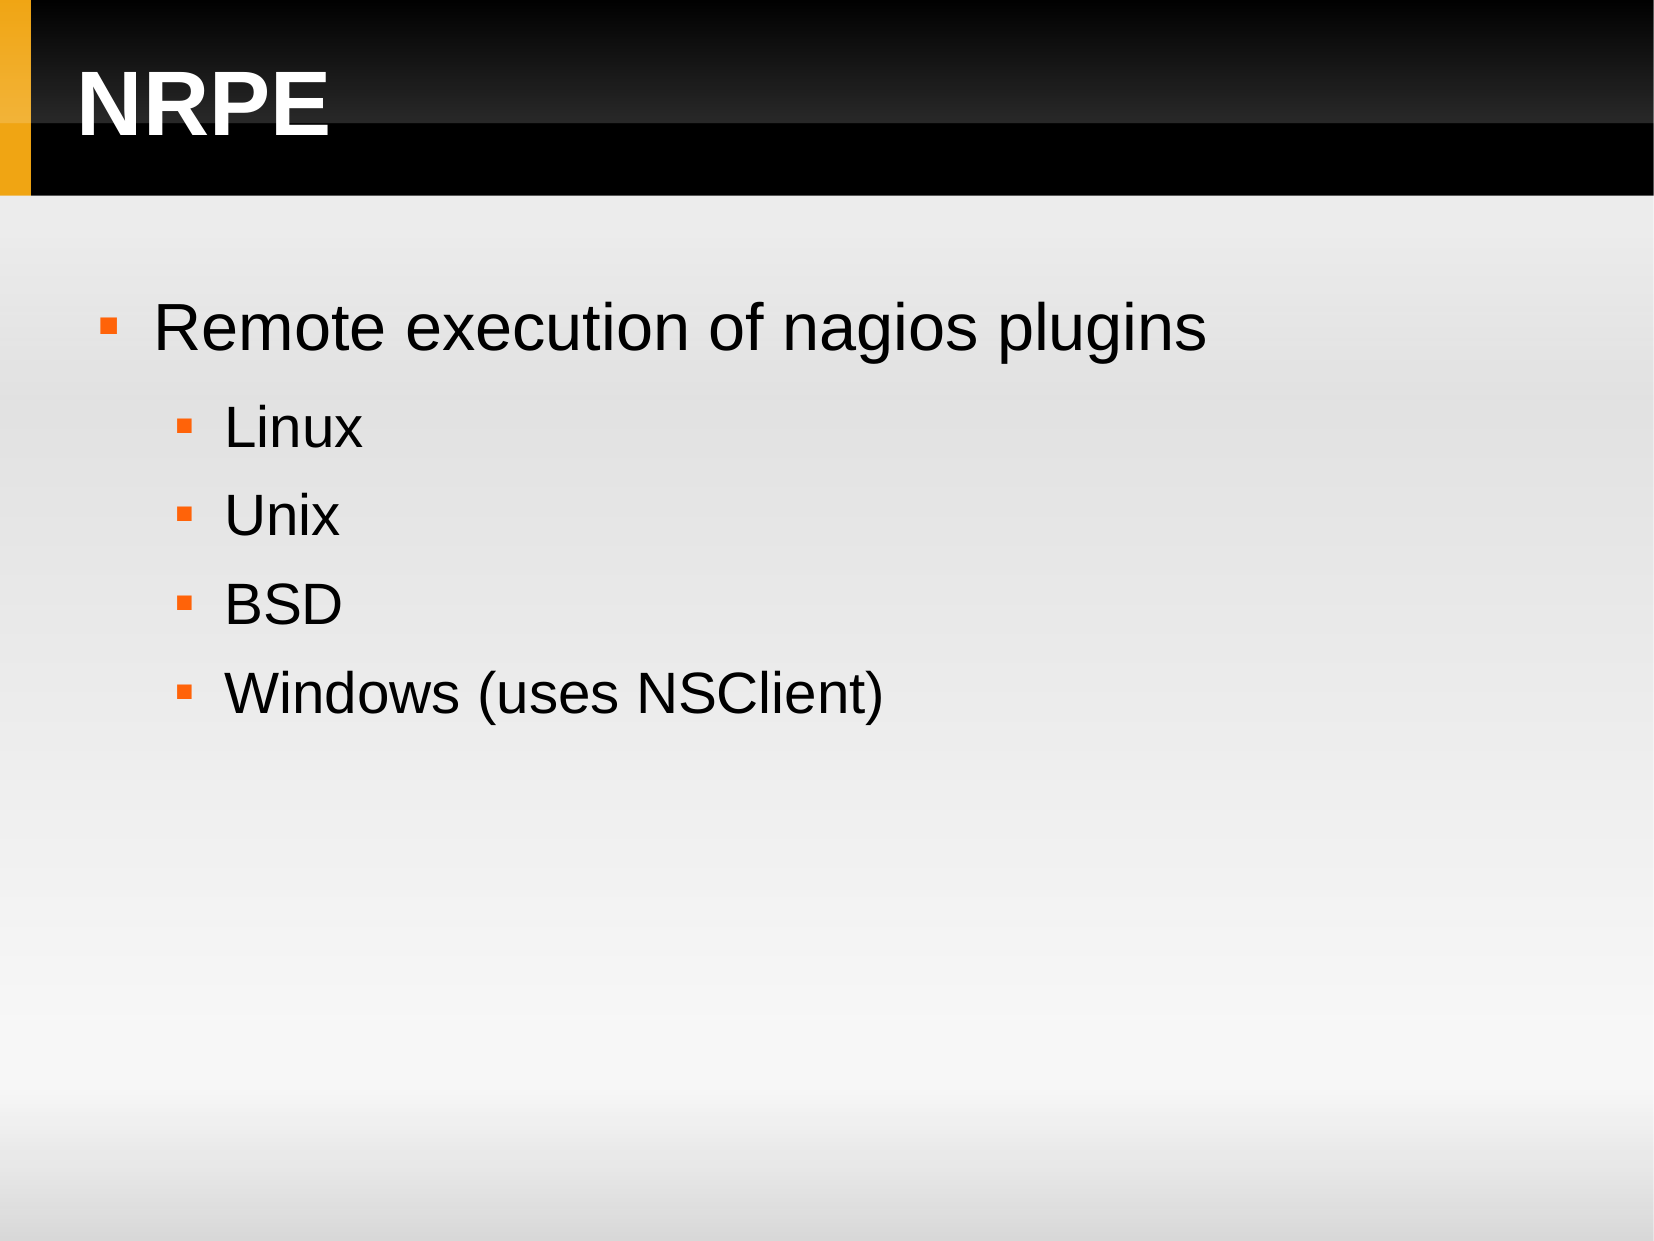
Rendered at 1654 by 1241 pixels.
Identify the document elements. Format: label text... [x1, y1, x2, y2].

list Remote execution of nagios plugins Linux Unix BSD Windows (uses NSClient) [82, 290, 1571, 1094]
title NRPE [76, 0, 1565, 208]
picture [0, 0, 1654, 1241]
